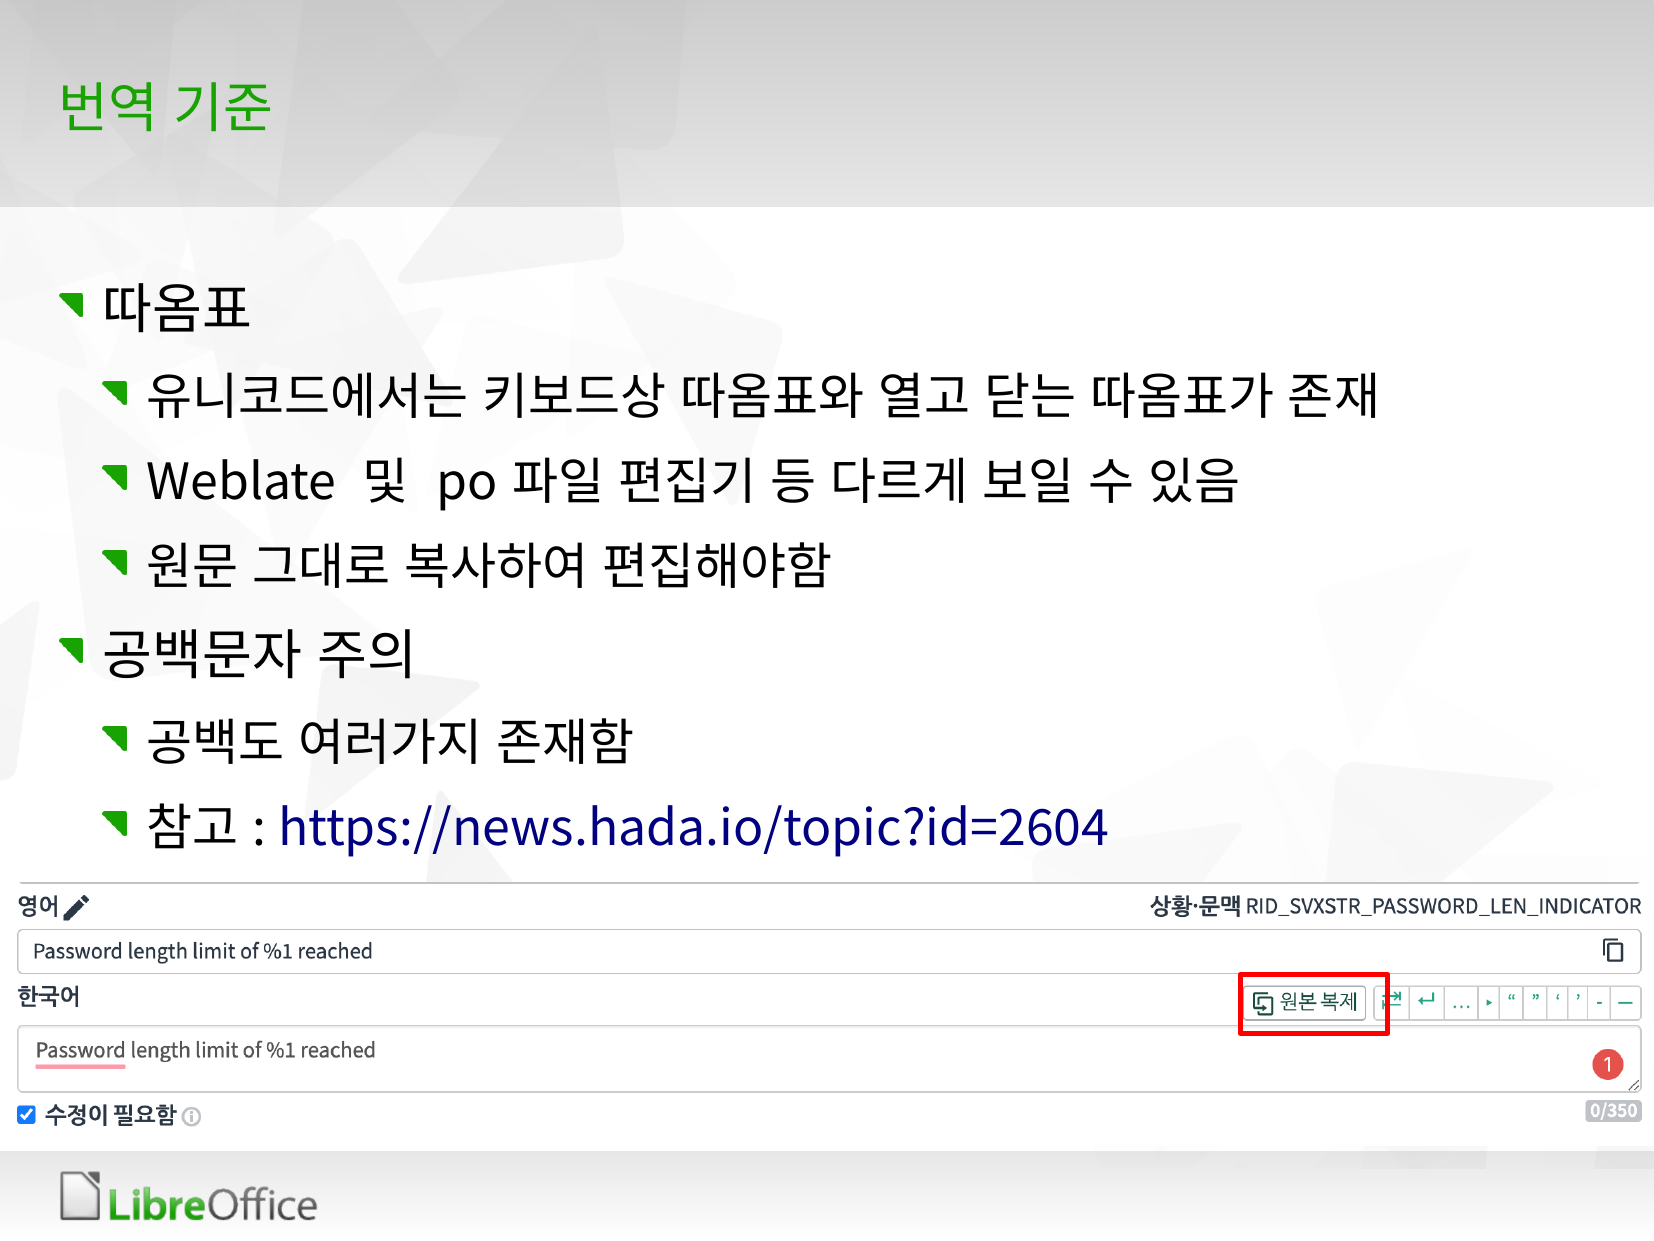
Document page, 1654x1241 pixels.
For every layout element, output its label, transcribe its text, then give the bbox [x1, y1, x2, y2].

list 따옴표 유니코드에서는 키보드상 따옴표와 열고 닫는 따옴표가 존재 Weblate 및 po파일 편집기 등 다르게 보일 수 있음 원문 그대로 복사하여 편집해야함 공백문자 주의 공백도 여러가지 존재함 참고: https://news.hada.io/topic?id=2604 [59, 265, 1595, 882]
text_box [1240, 974, 1388, 1034]
title 번역 기준 [59, 29, 1595, 178]
picture [0, 0, 1654, 1169]
picture [41, 1152, 337, 1240]
